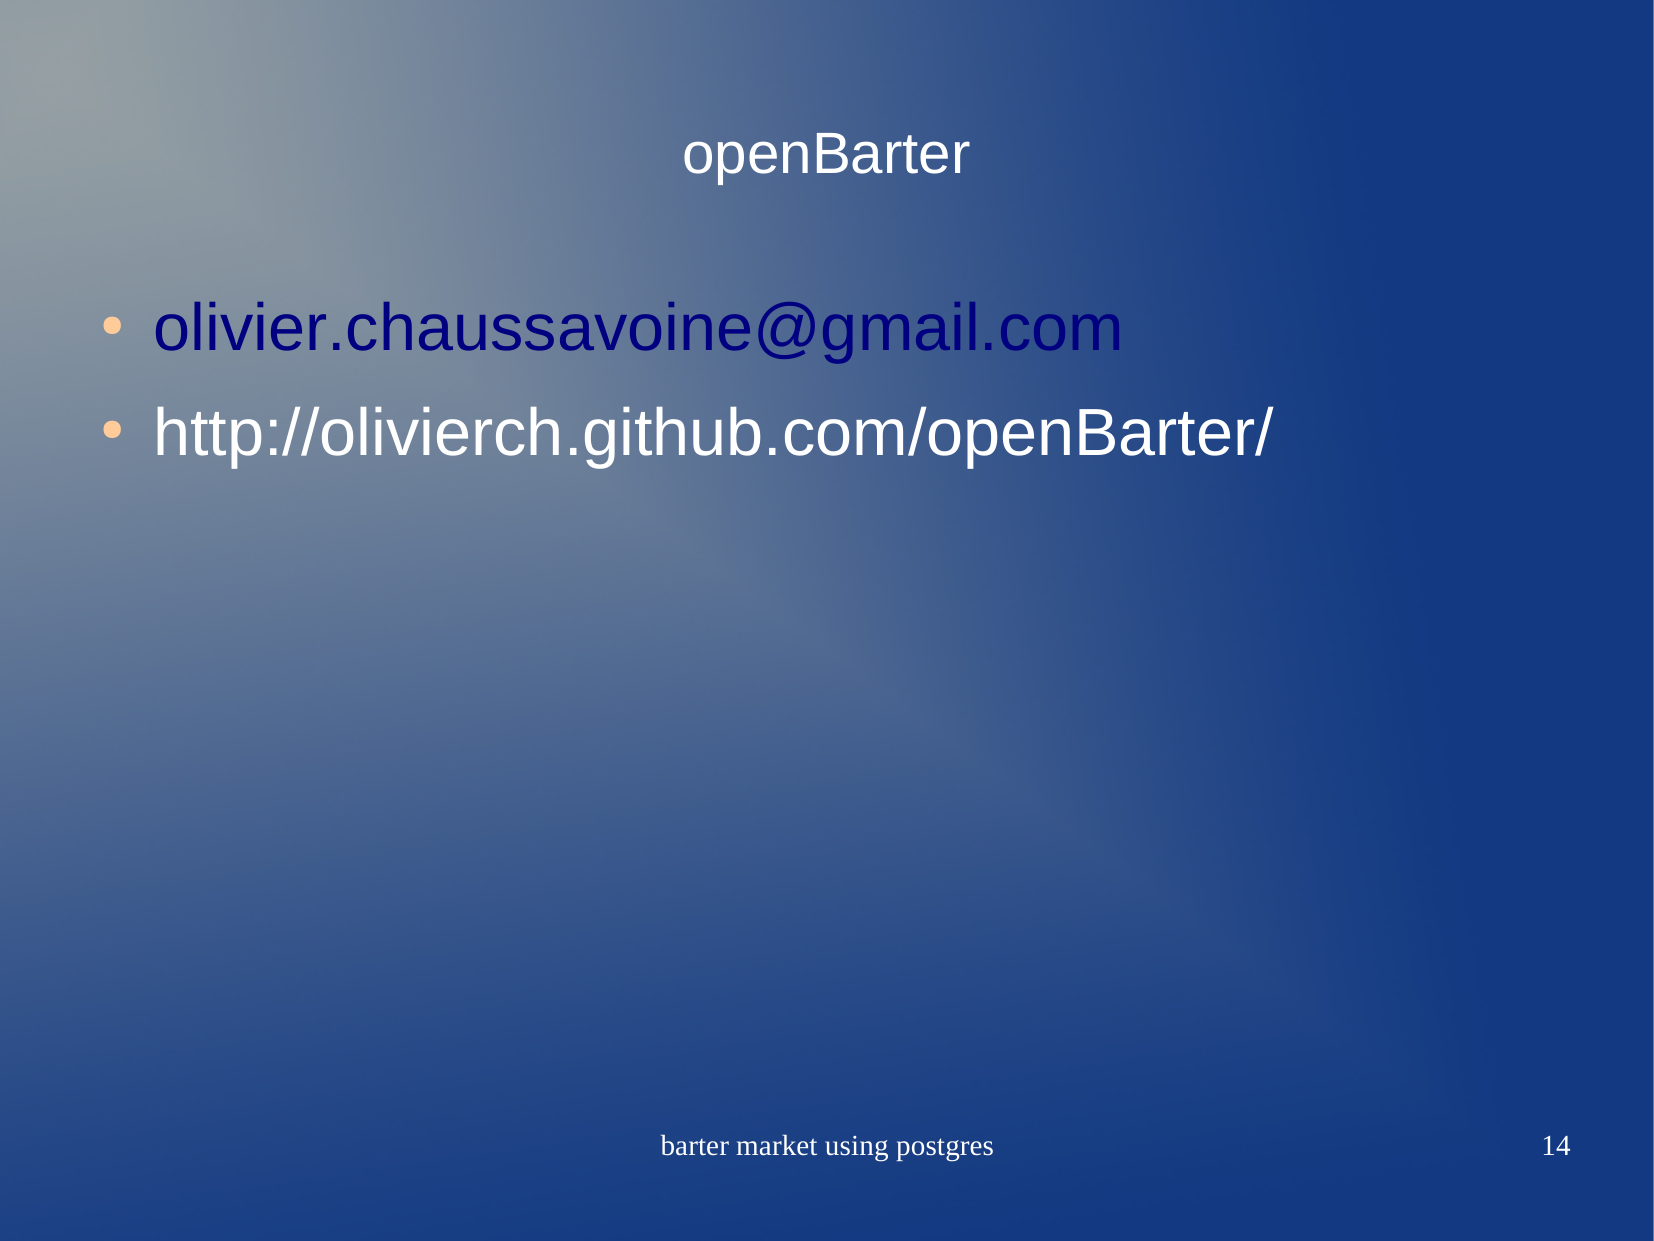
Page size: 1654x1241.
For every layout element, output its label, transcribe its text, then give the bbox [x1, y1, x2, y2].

picture [0, 0, 1654, 1241]
title openBarter [82, 49, 1571, 257]
list olivier.chaussavoine@gmail.com http://olivierch.github.com/openBarter/ [82, 290, 1571, 1010]
